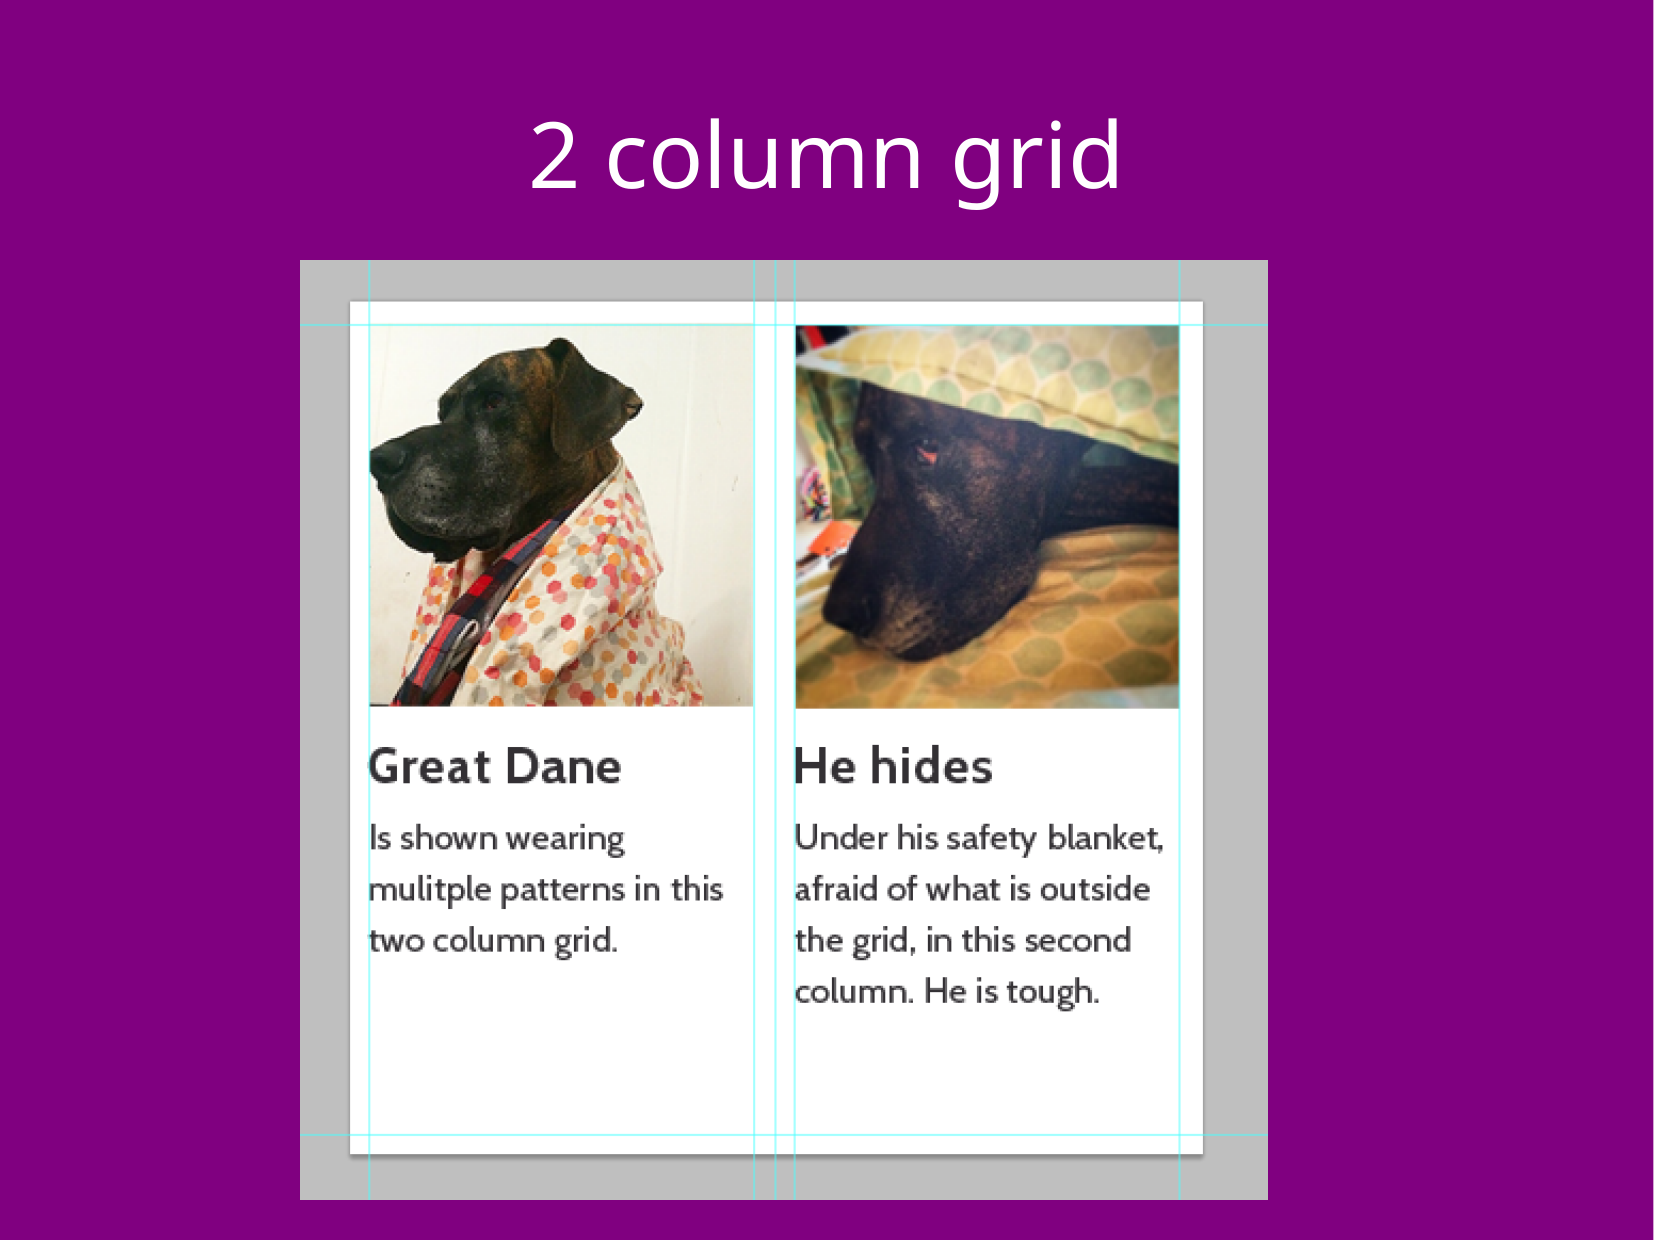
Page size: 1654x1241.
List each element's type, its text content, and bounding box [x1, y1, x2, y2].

picture [300, 260, 1268, 1201]
title 2 column grid [82, 49, 1571, 257]
